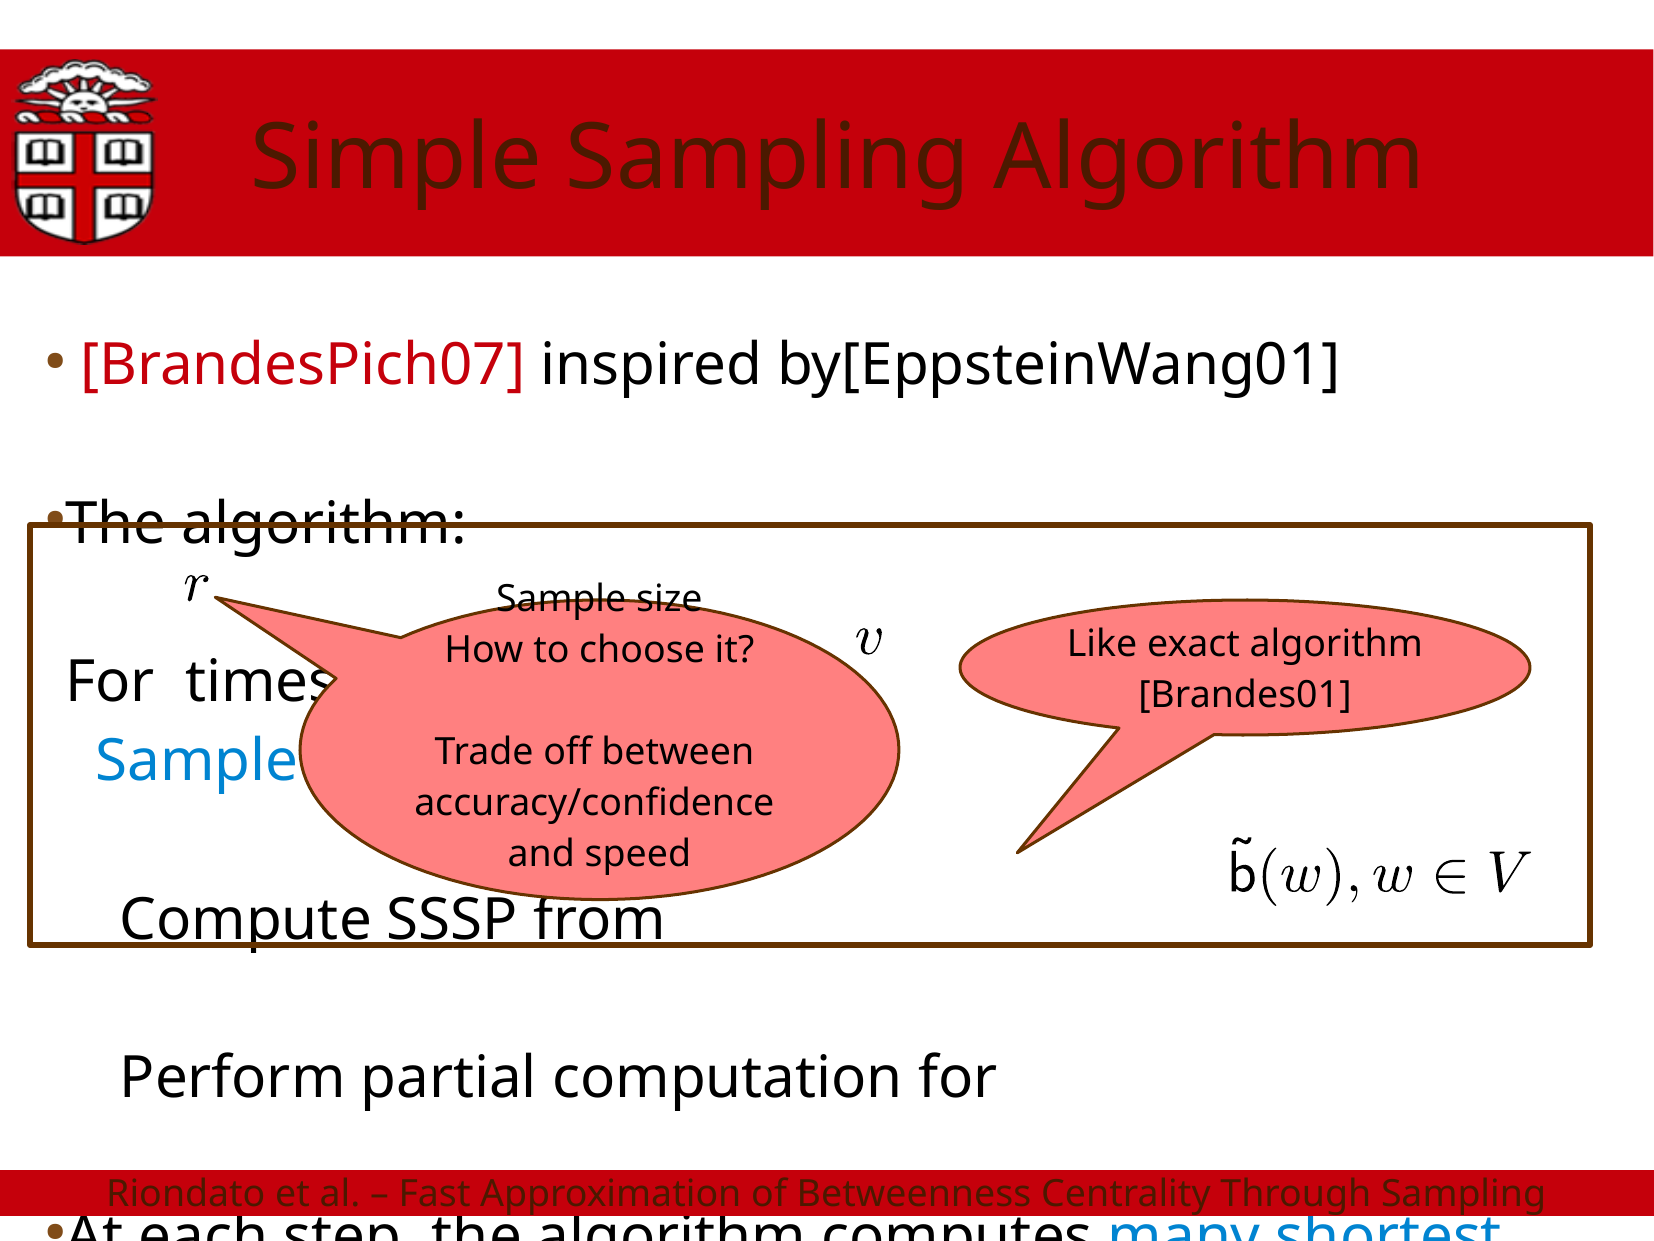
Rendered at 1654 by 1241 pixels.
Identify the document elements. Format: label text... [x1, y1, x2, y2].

text_box [854, 628, 885, 655]
picture [11, 59, 158, 245]
text_box Like exact algorithm [Brandes01] [960, 600, 1530, 853]
text_box [BrandesPich07] inspired by[EppsteinWang01] The algorithm: For times do Sample random vertex Compute SSSP from Perform partial computation for At each step, the algorithm computes many shortest paths (at least n-1 for a connected, undirected graph) [30, 315, 1621, 1146]
text_box Sample size How to choose it? Trade off between accuracy/confidence and speed [215, 597, 899, 900]
text_box Riondato et al. – Fast Approximation of Betweenness Centrality Through Sampling [0, 1170, 1654, 1216]
title Simple Sampling Algorithm [0, 49, 1654, 257]
text_box [BrandesPich07] inspired by[EppsteinWang01] The algorithm: For times do Sample random vertex Compute SSSP from Perform partial computation for At each step, the algorithm computes many shortest paths (at least n-1 for a connected, undirected graph) [33, 528, 1587, 942]
text_box [183, 574, 212, 602]
text_box [1226, 837, 1534, 906]
